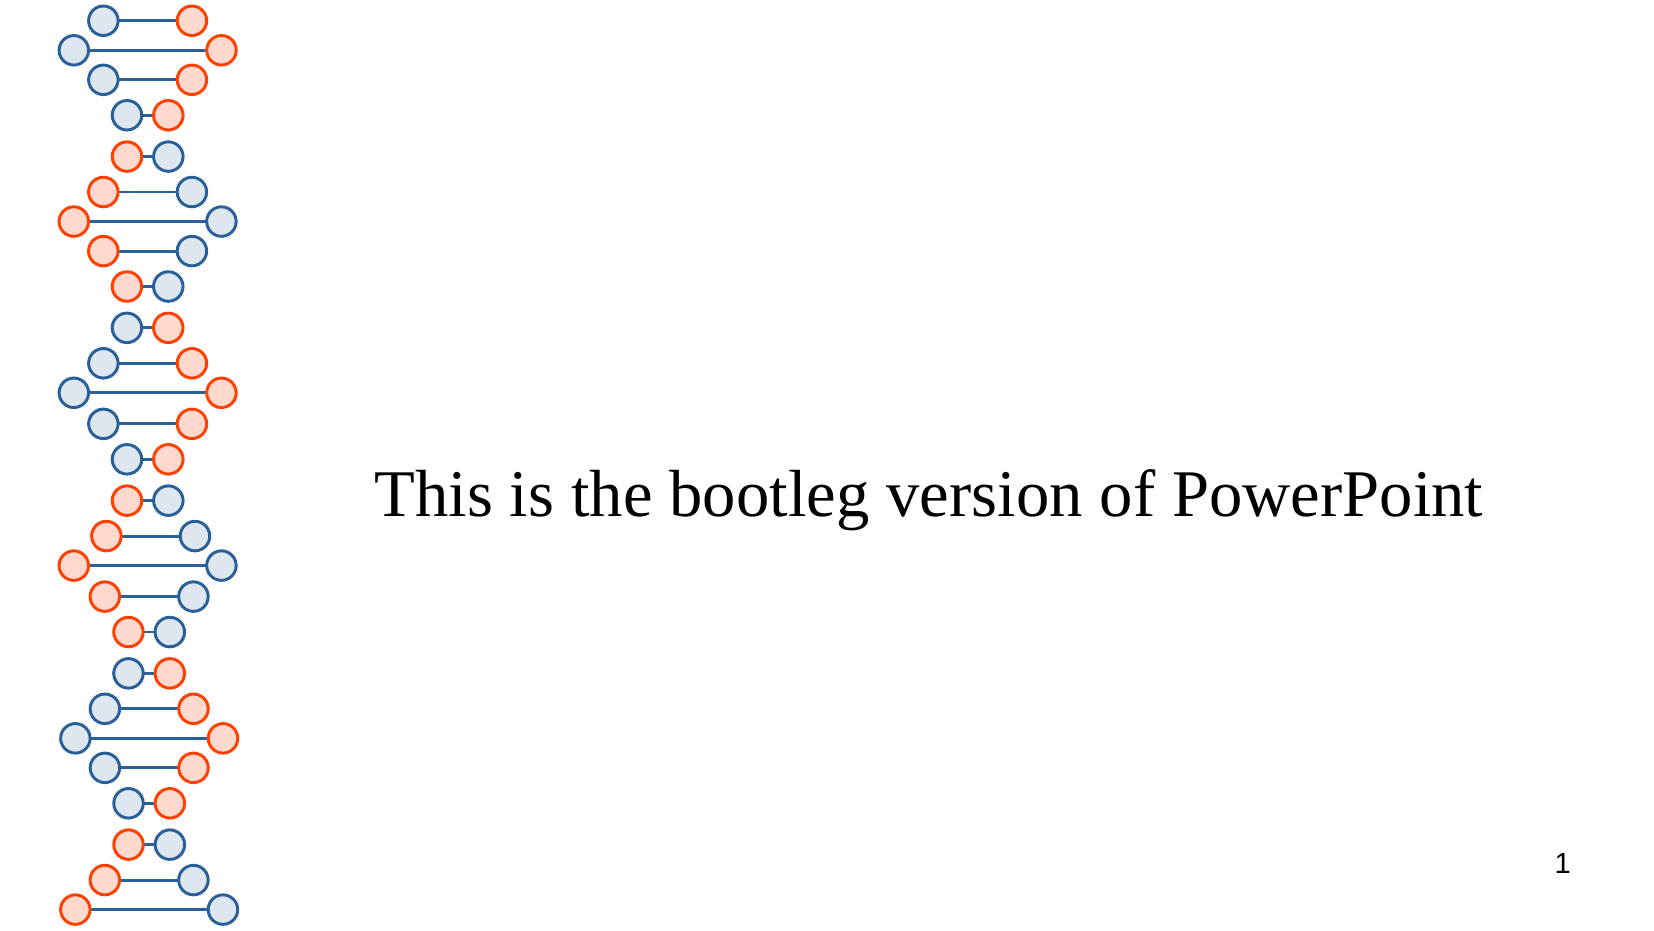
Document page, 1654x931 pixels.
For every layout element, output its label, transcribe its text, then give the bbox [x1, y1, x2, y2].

subtitle This is the bootleg version of PowerPoint [265, 224, 1595, 764]
